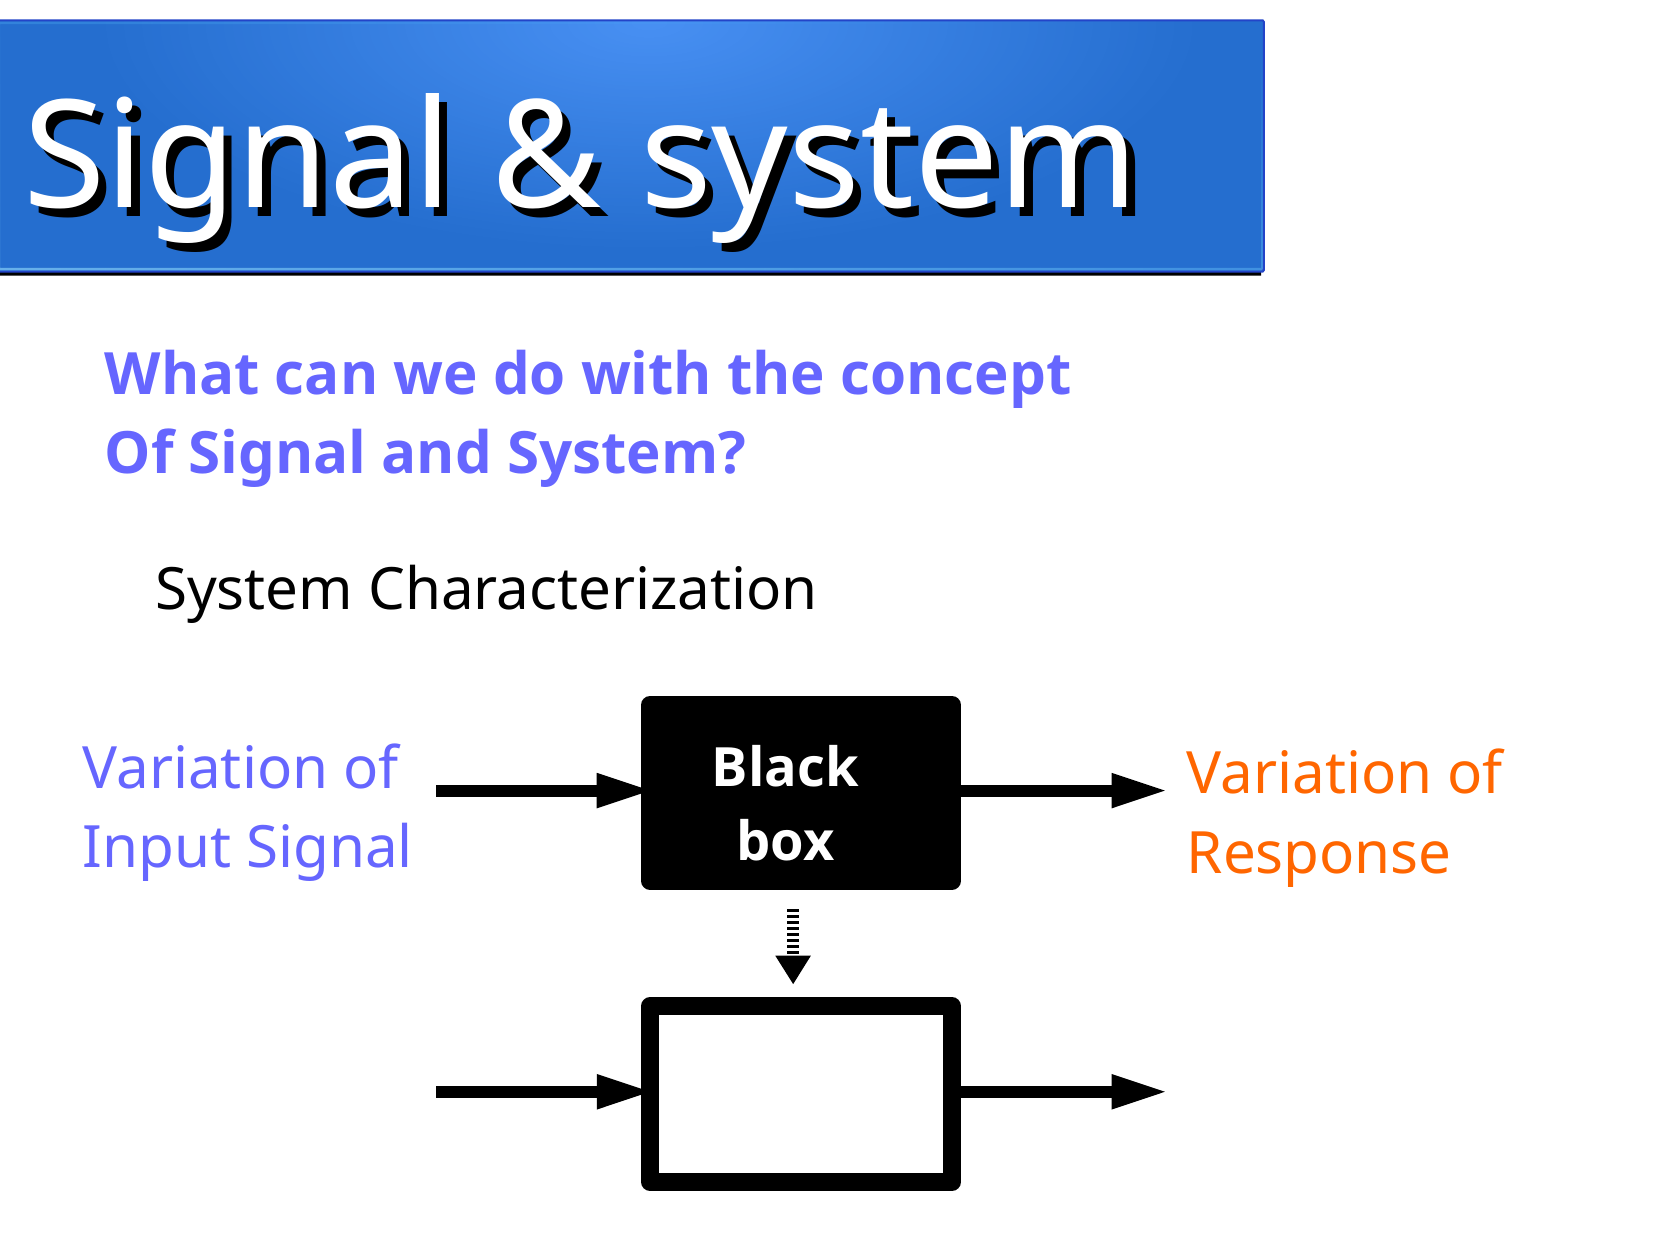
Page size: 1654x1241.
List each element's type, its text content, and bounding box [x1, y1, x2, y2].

text_box Variation of Response [1172, 724, 1535, 894]
title Signal & system [23, 0, 1288, 325]
text_box What can we do with the concept Of Signal and System? [90, 325, 1216, 476]
text_box System Characterization [105, 540, 888, 623]
text_box Black box [696, 721, 892, 863]
text_box [650, 705, 952, 881]
text_box Variation of Input Signal [68, 718, 447, 888]
text_box [650, 1006, 952, 1182]
